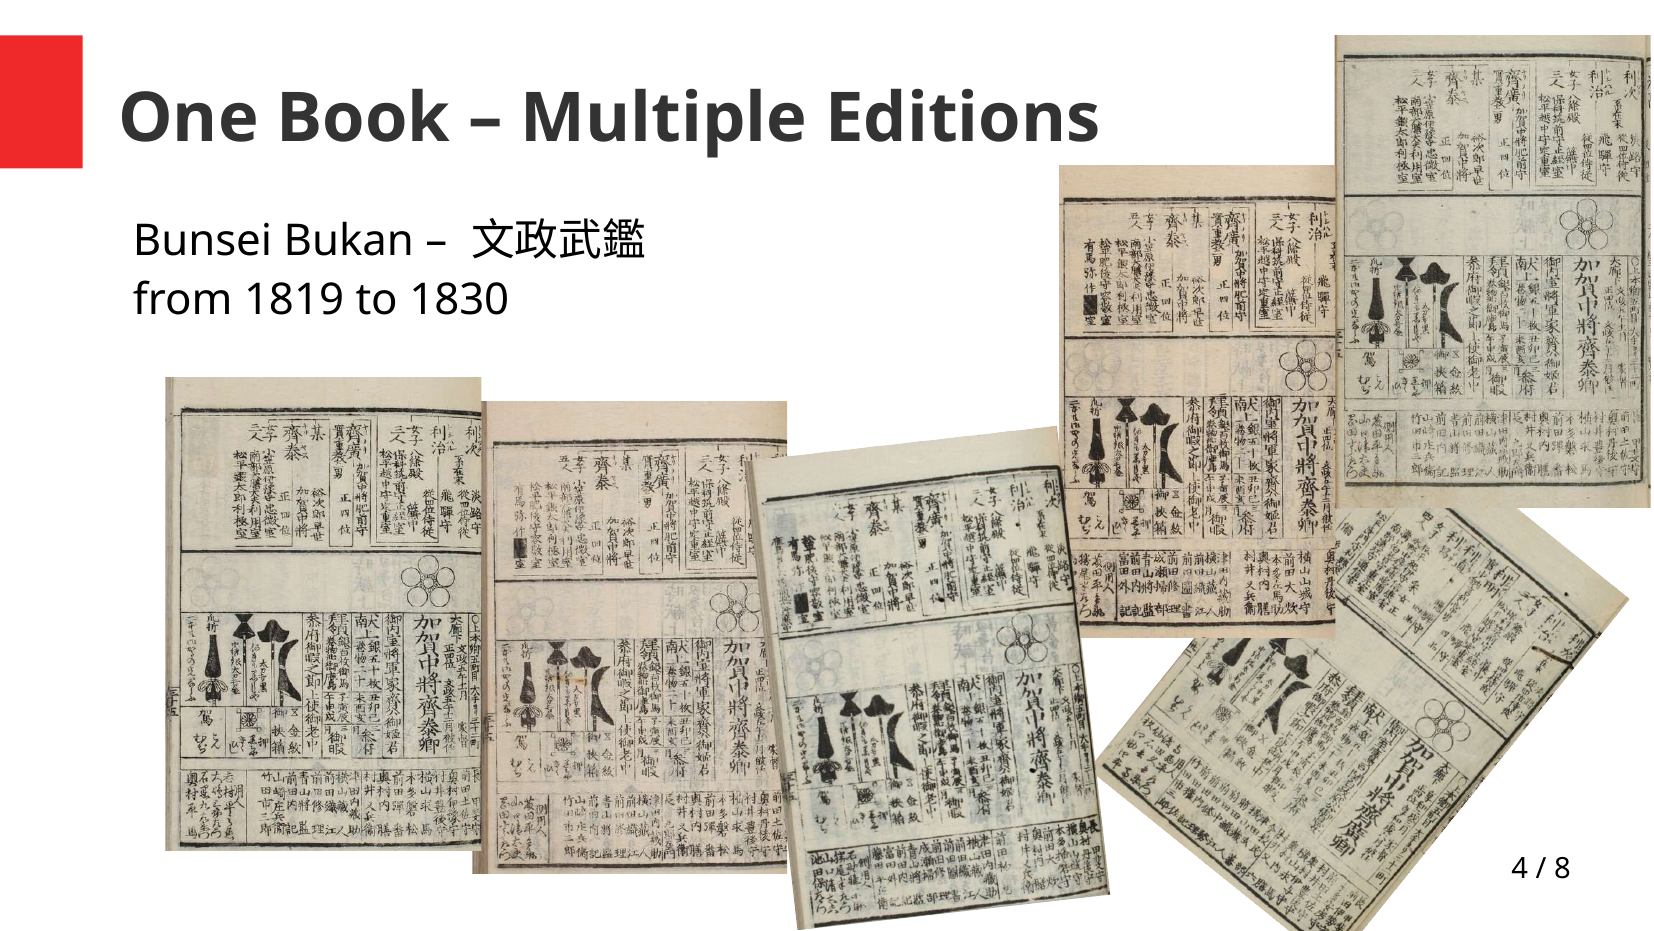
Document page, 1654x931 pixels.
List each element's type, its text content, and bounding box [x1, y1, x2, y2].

title One Book – Multiple Editions [118, 37, 1334, 193]
text_box Bunsei Bukan – 文政武鑑 from 1819 to 1830 [118, 200, 662, 335]
picture [165, 35, 1651, 931]
